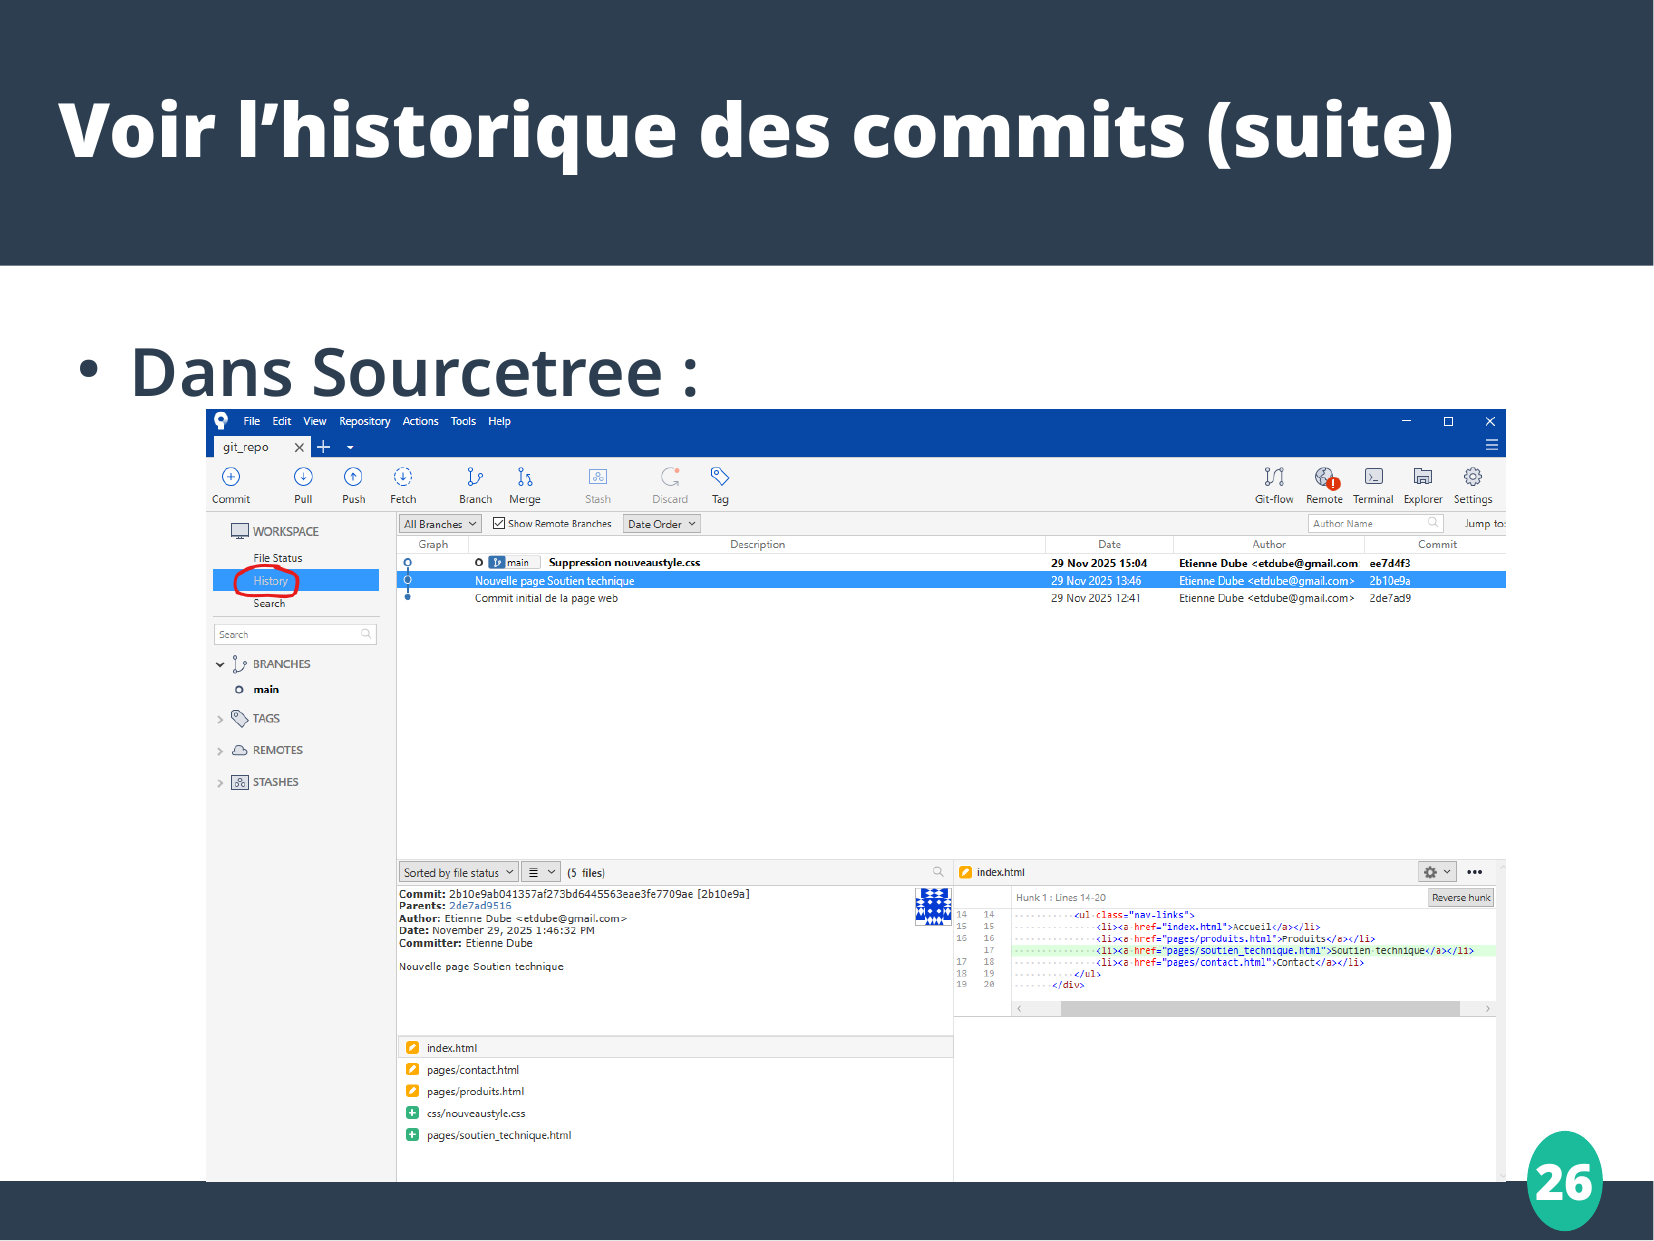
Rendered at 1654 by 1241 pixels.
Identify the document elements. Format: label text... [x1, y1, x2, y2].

title Voir l’historique des commits (suite) [59, 49, 1595, 207]
list Dans Sourcetree : [59, 324, 1595, 443]
picture [206, 409, 1506, 1182]
